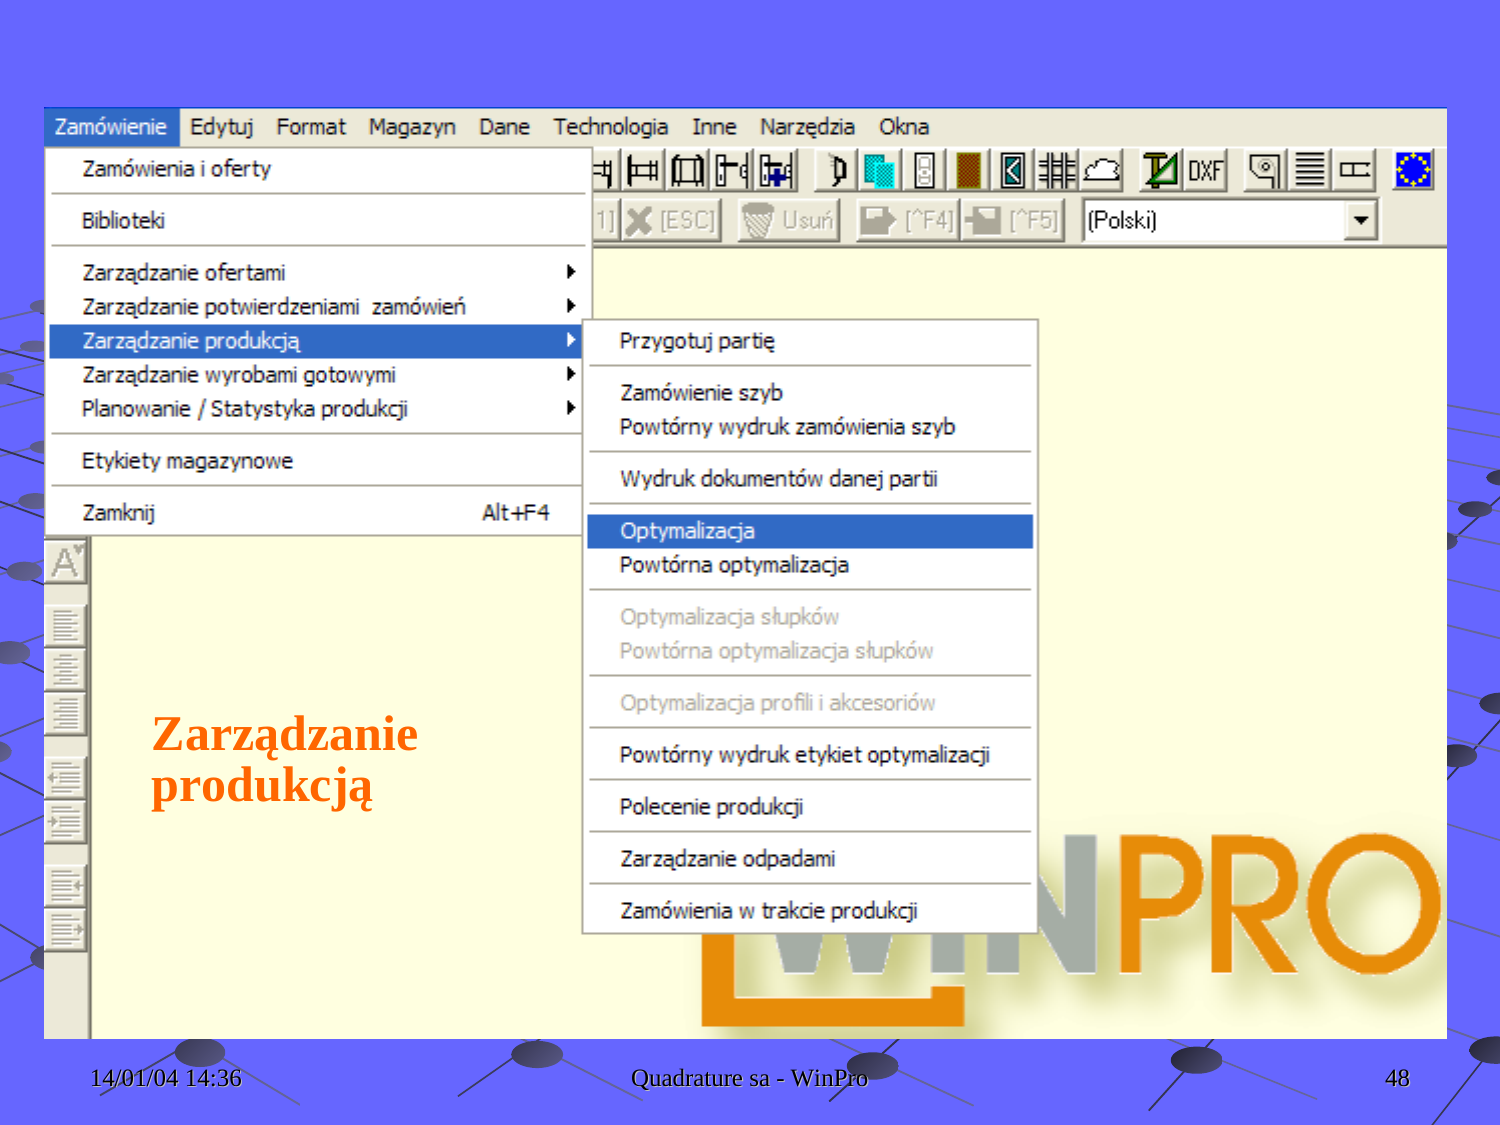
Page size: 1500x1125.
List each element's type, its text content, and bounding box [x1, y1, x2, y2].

picture [44, 107, 1447, 1039]
text_box Zarządzanie produkcją [151, 709, 490, 813]
